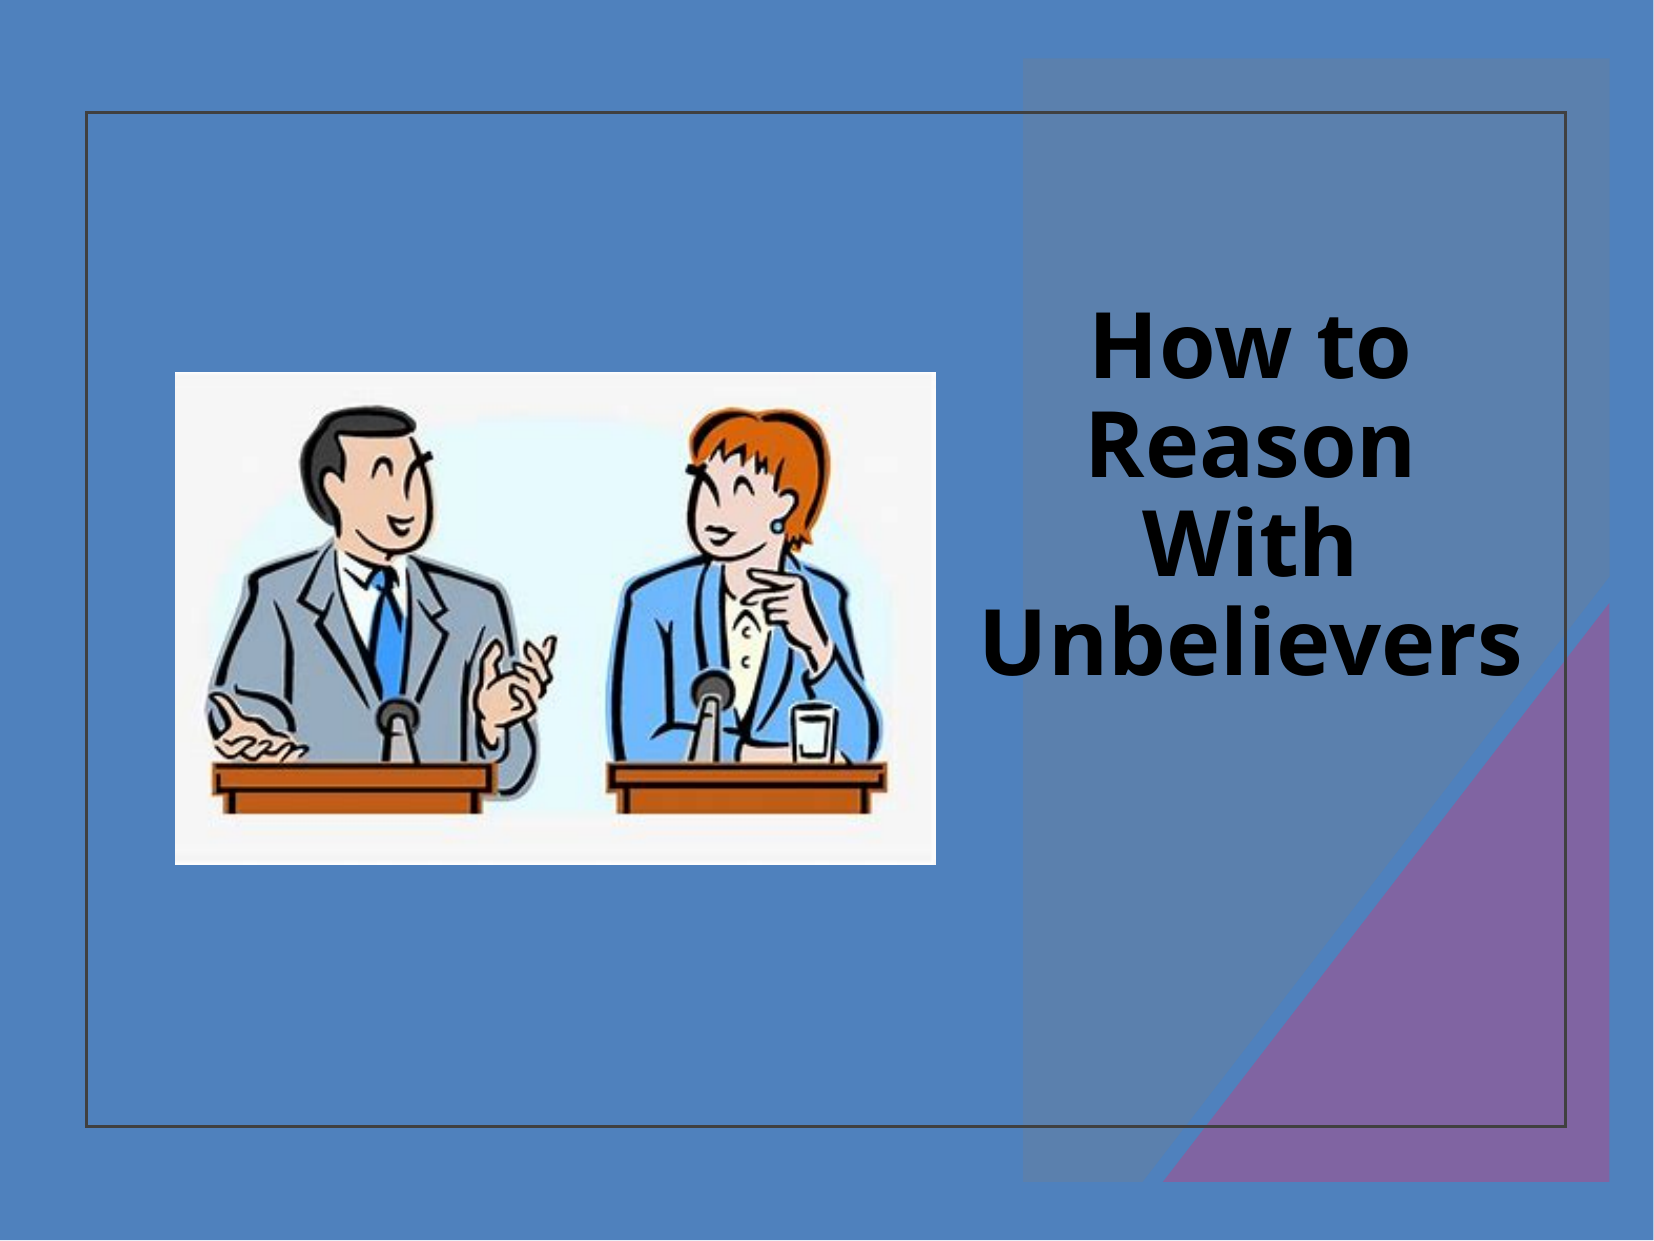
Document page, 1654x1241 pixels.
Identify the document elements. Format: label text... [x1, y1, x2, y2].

picture [175, 372, 936, 865]
title How to Reason With Unbelievers [935, 188, 1566, 703]
text_box [0, 0, 1654, 1241]
